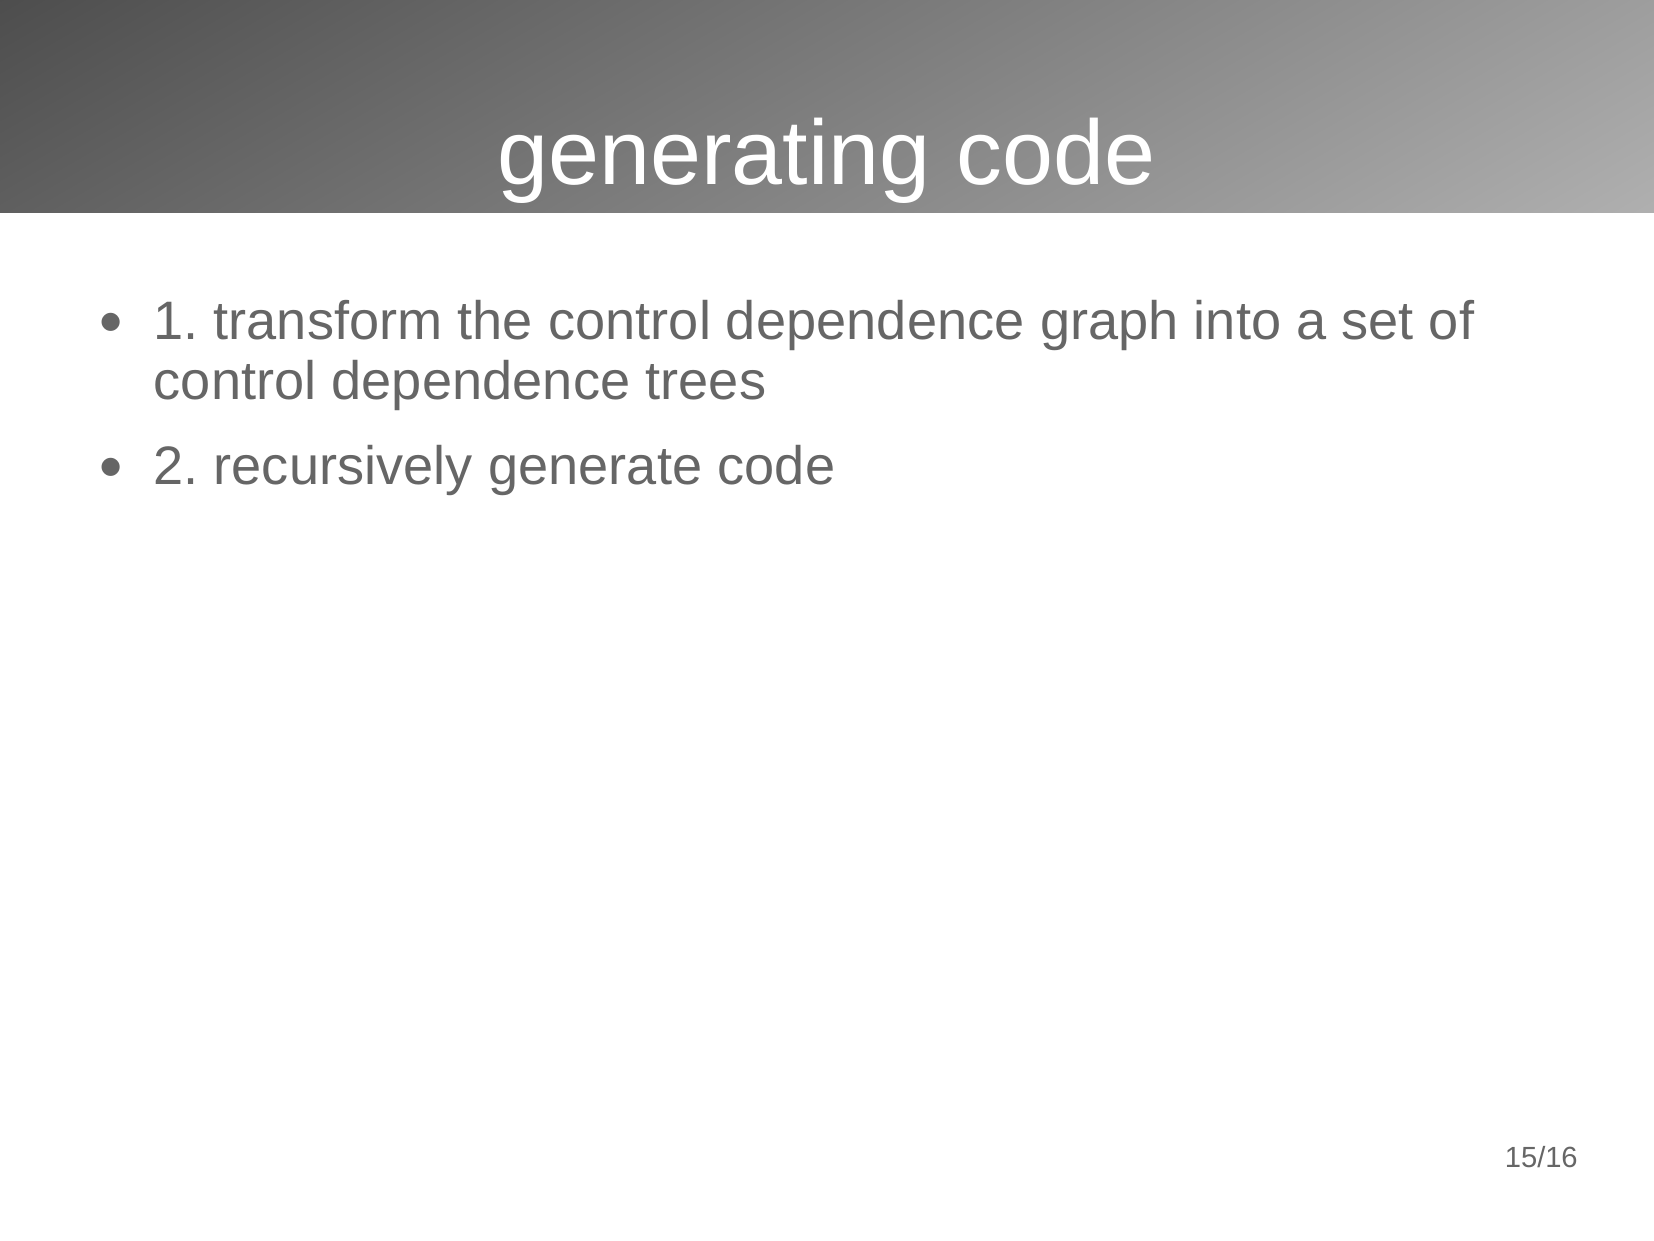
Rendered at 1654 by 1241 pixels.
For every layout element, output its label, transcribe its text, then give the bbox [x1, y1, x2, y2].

list 1. transform the control dependence graph into a set of control dependence trees 2. recursively generate code [82, 290, 1571, 1010]
title generating code [82, 49, 1571, 257]
text_box [0, 0, 1654, 213]
text_box <číslo>/16 [1346, 1133, 1654, 1182]
